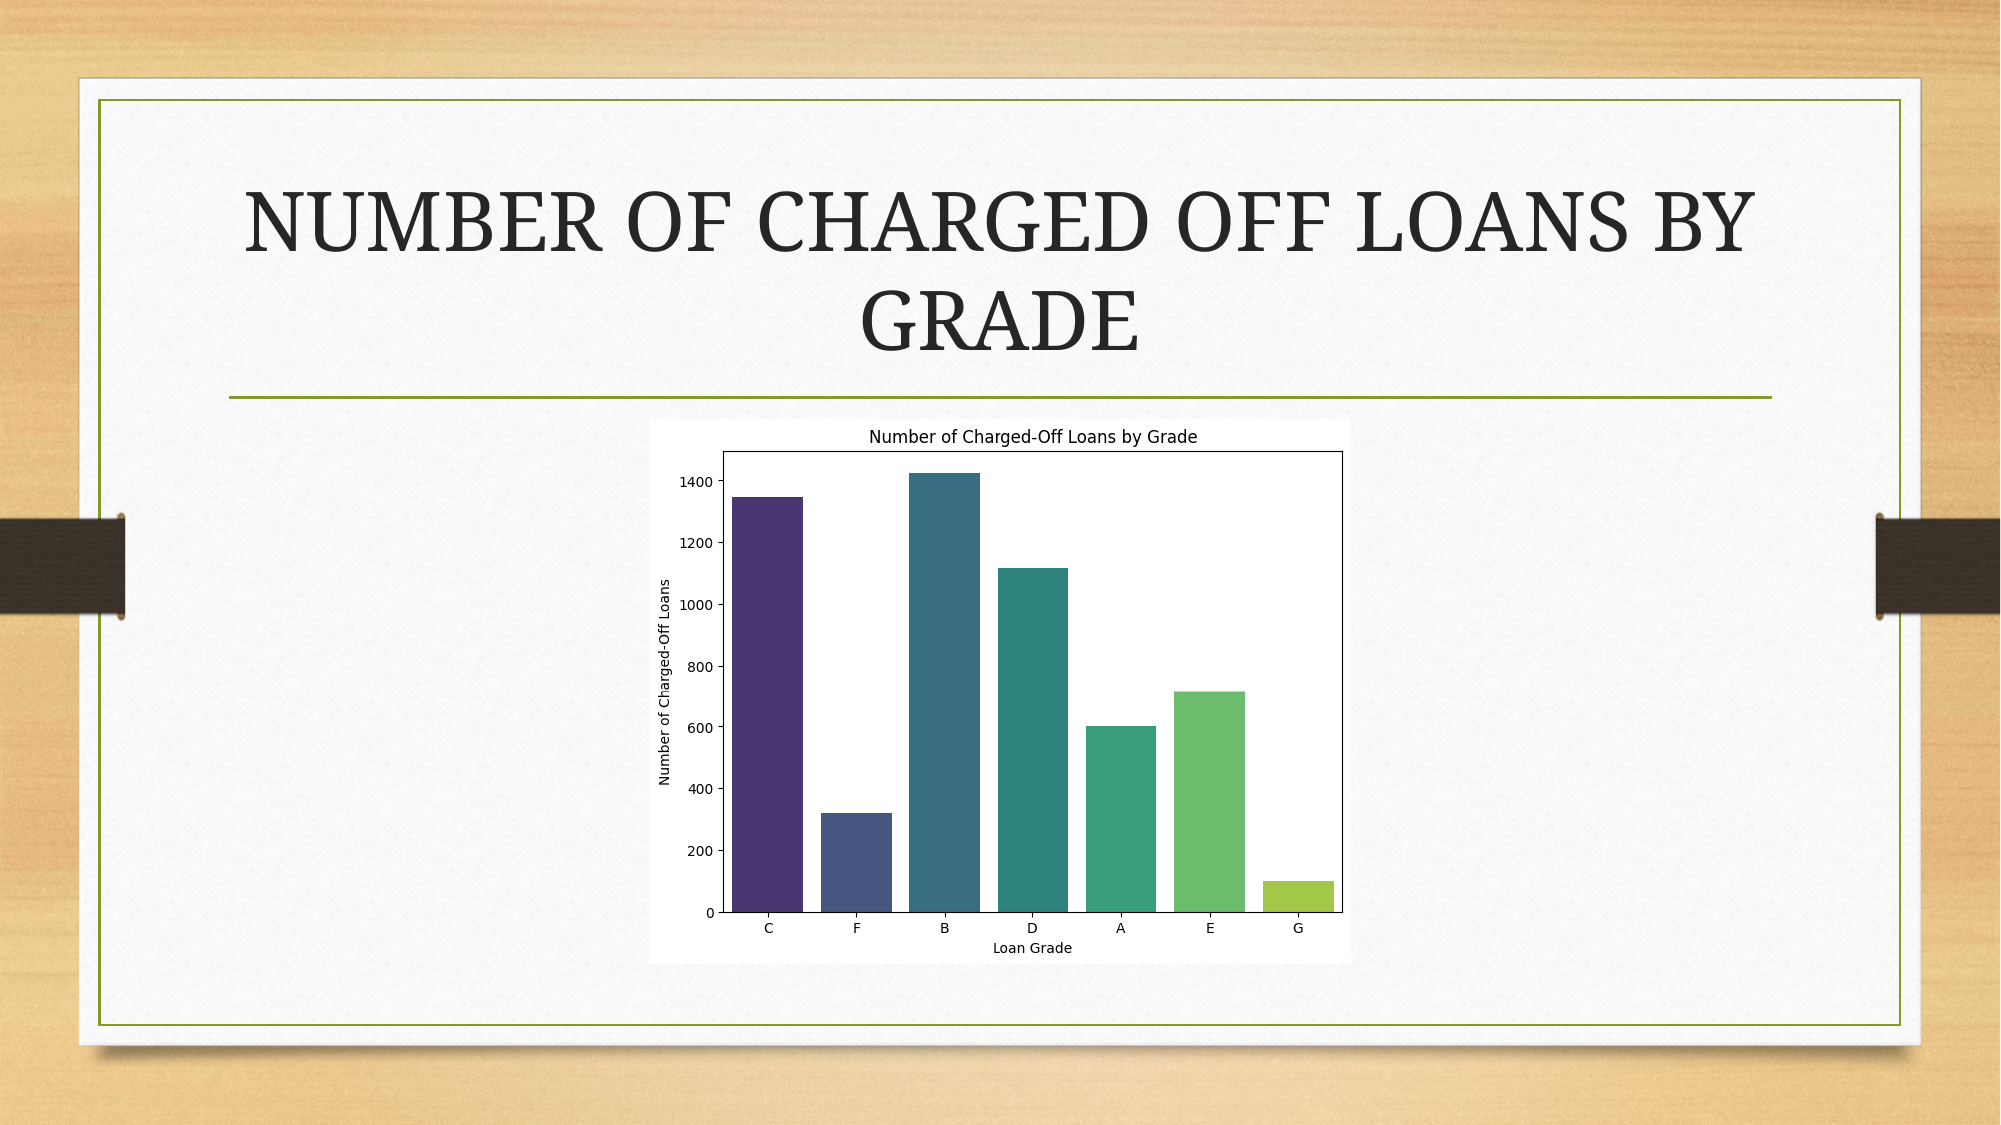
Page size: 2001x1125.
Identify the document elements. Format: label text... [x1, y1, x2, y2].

title NUMBER OF CHARGED OFF LOANS BY GRADE [212, 161, 1788, 376]
picture [649, 419, 1351, 964]
